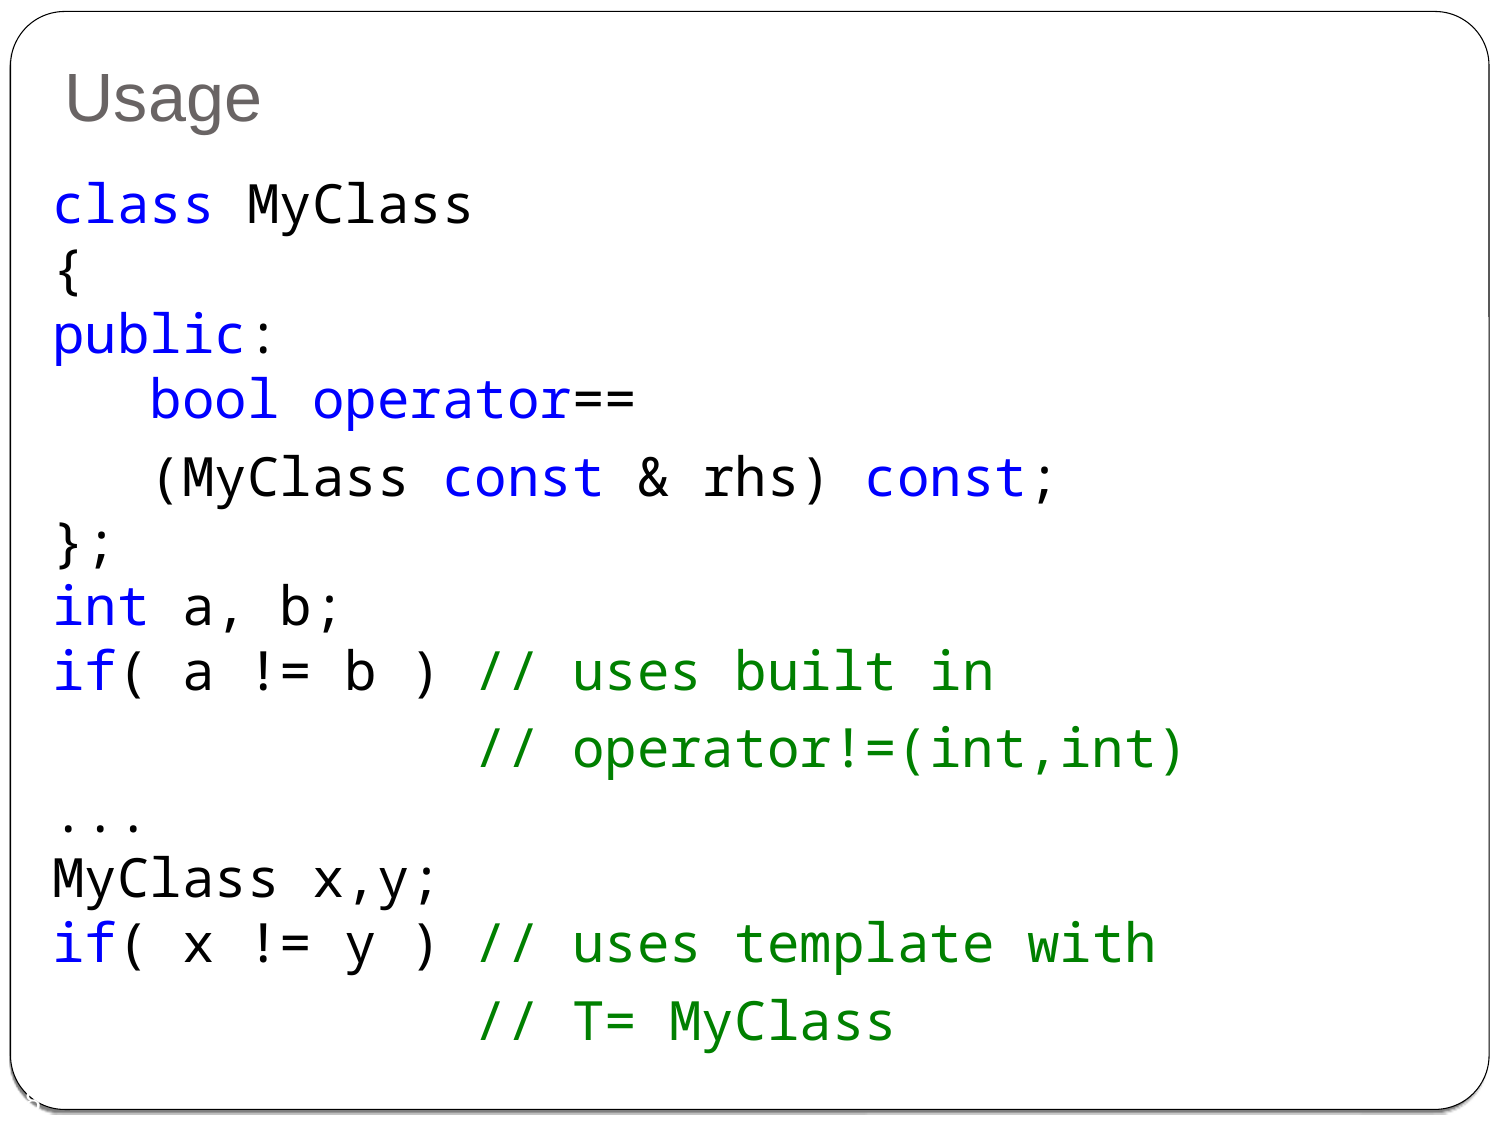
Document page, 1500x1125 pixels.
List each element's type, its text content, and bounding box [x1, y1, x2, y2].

slide_number <number> [0, 1074, 50, 1125]
title Usage [50, 45, 1450, 150]
list class MyClass { public: bool operator== (MyClass const & rhs) const; }; int a, b; if( a != b ) // uses built in // operator!=(int,int) ... MyClass x,y; if( x != y ) // uses template with // T= MyClass [37, 162, 1463, 1088]
